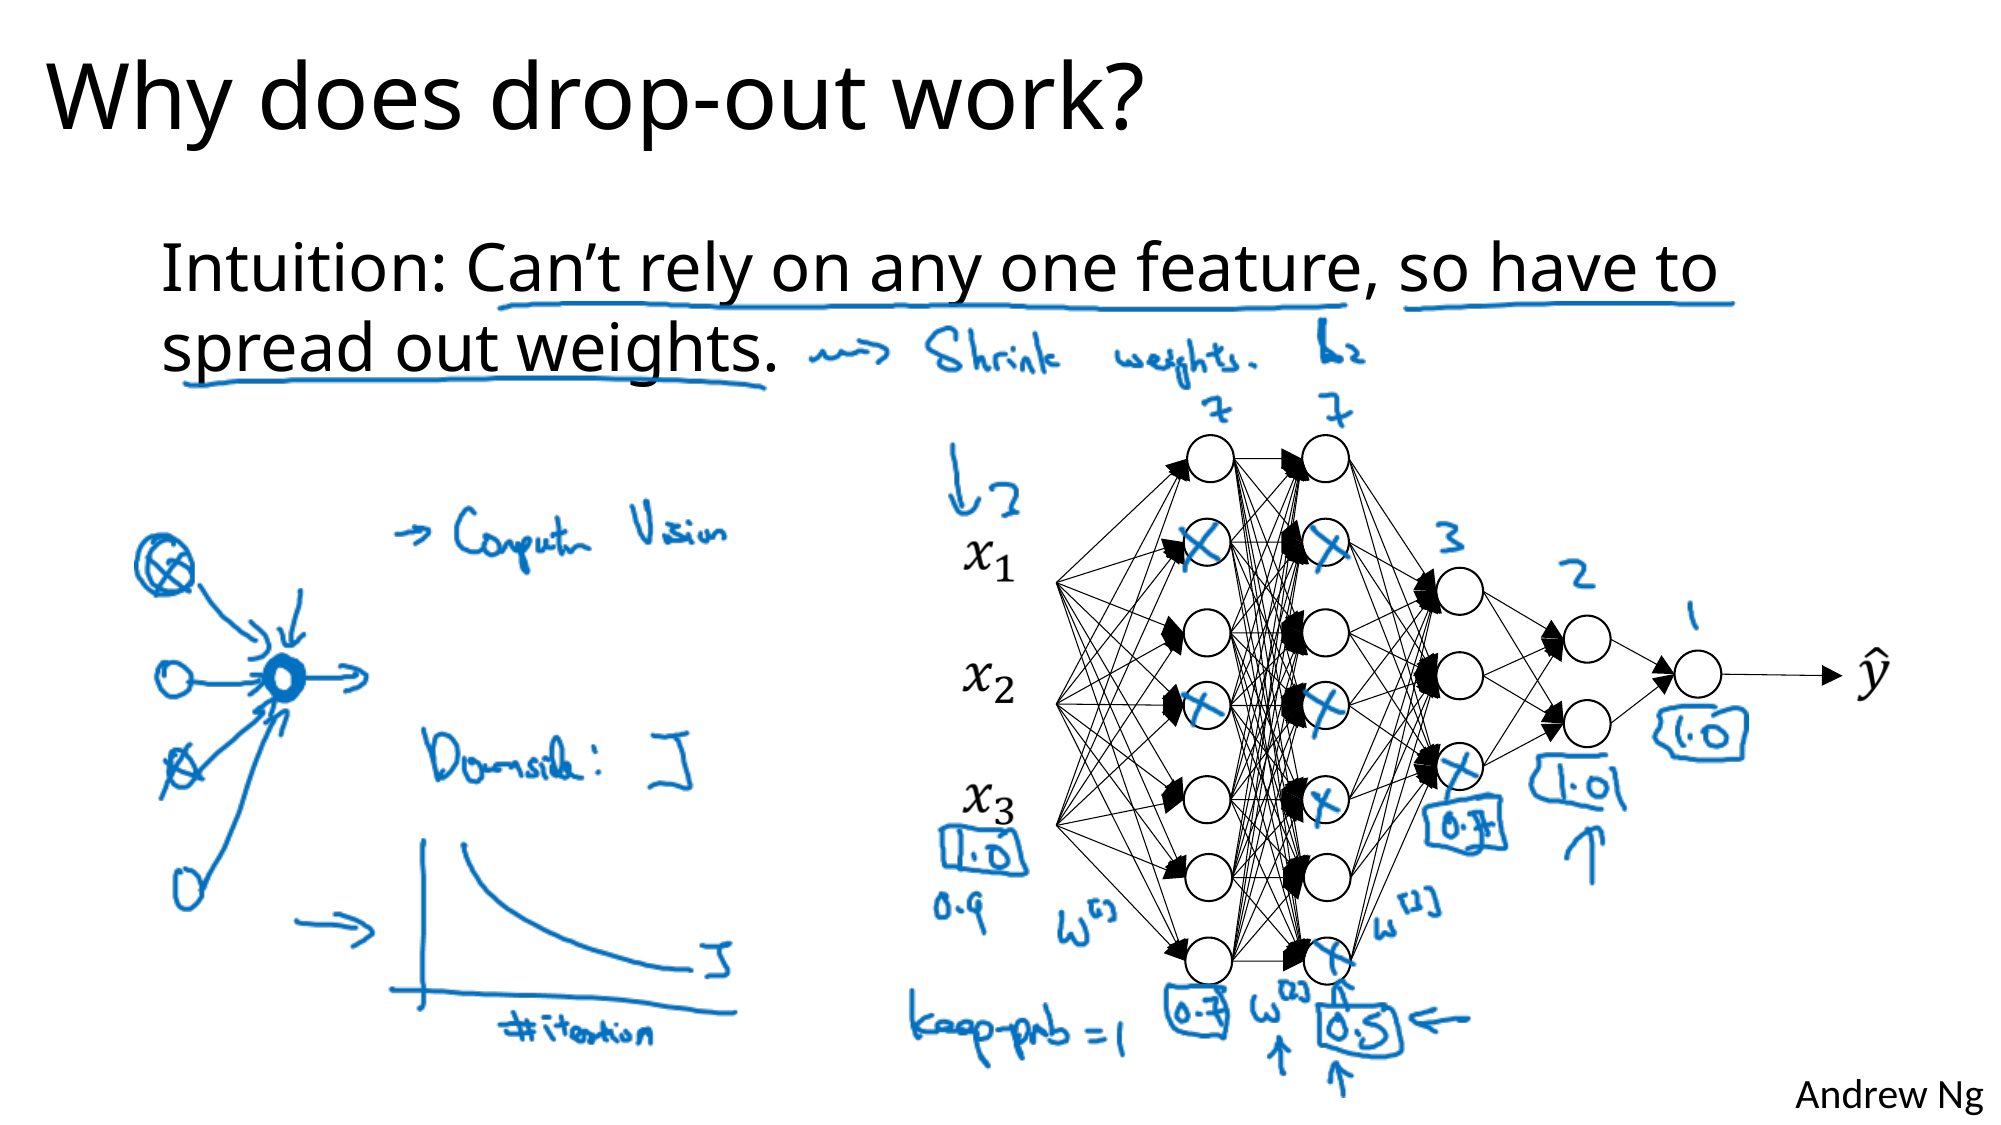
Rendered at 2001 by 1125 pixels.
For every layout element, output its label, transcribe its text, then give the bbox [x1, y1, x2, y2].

title Why does drop-out work? [30, 29, 1755, 248]
text_box Intuition: Can’t rely on any one feature, so have to spread out weights. [146, 217, 1755, 393]
picture [134, 301, 1749, 1098]
text_box [1842, 633, 1907, 718]
